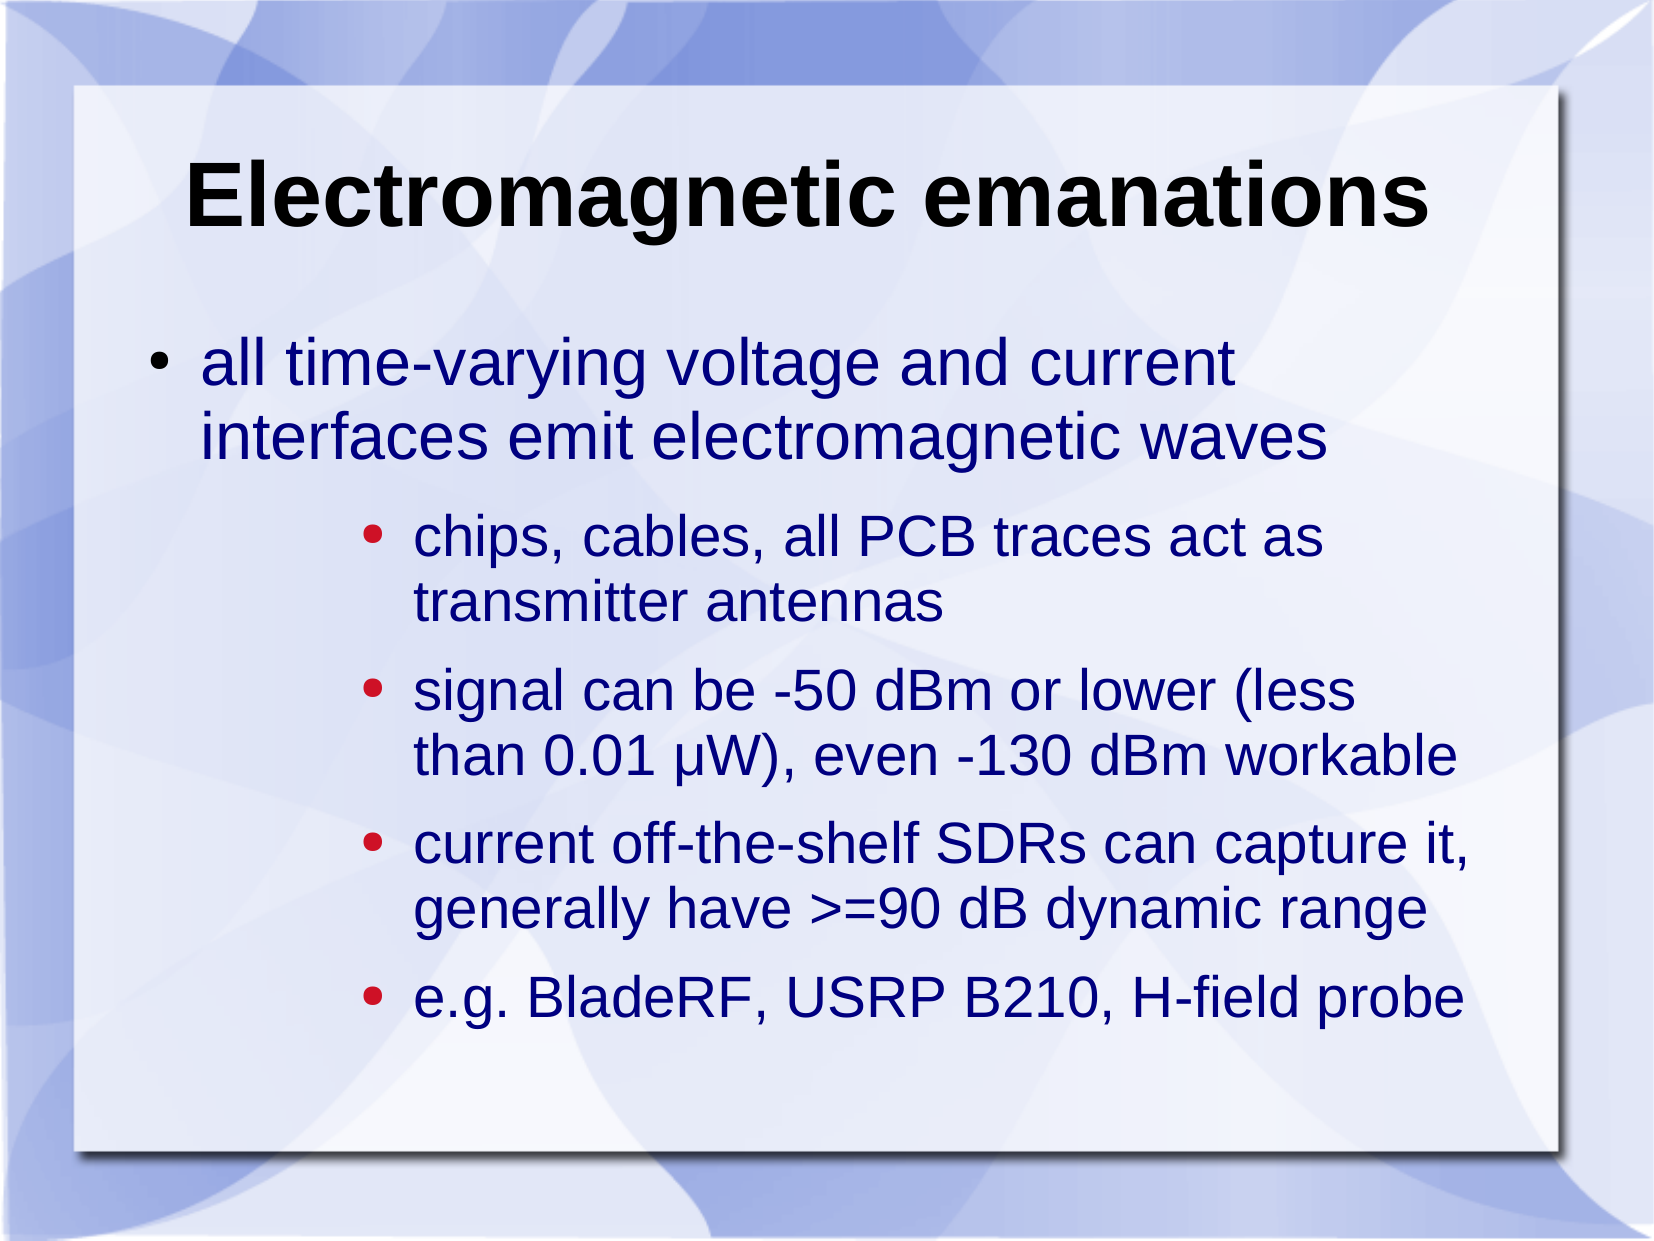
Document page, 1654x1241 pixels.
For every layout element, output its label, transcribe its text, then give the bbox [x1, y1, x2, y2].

list all time-varying voltage and current interfaces emit electromagnetic waves chips, cables, all PCB traces act as transmitter antennas signal can be -50 dBm or lower (less than 0.01 μW), even -130 dBm workable current off-the-shelf SDRs can capture it, generally have >=90 dB dynamic range e.g. BladeRF, USRP B210, H-field probe [129, 324, 1489, 1123]
title Electromagnetic emanations [82, 90, 1536, 298]
picture [0, 0, 1654, 1241]
